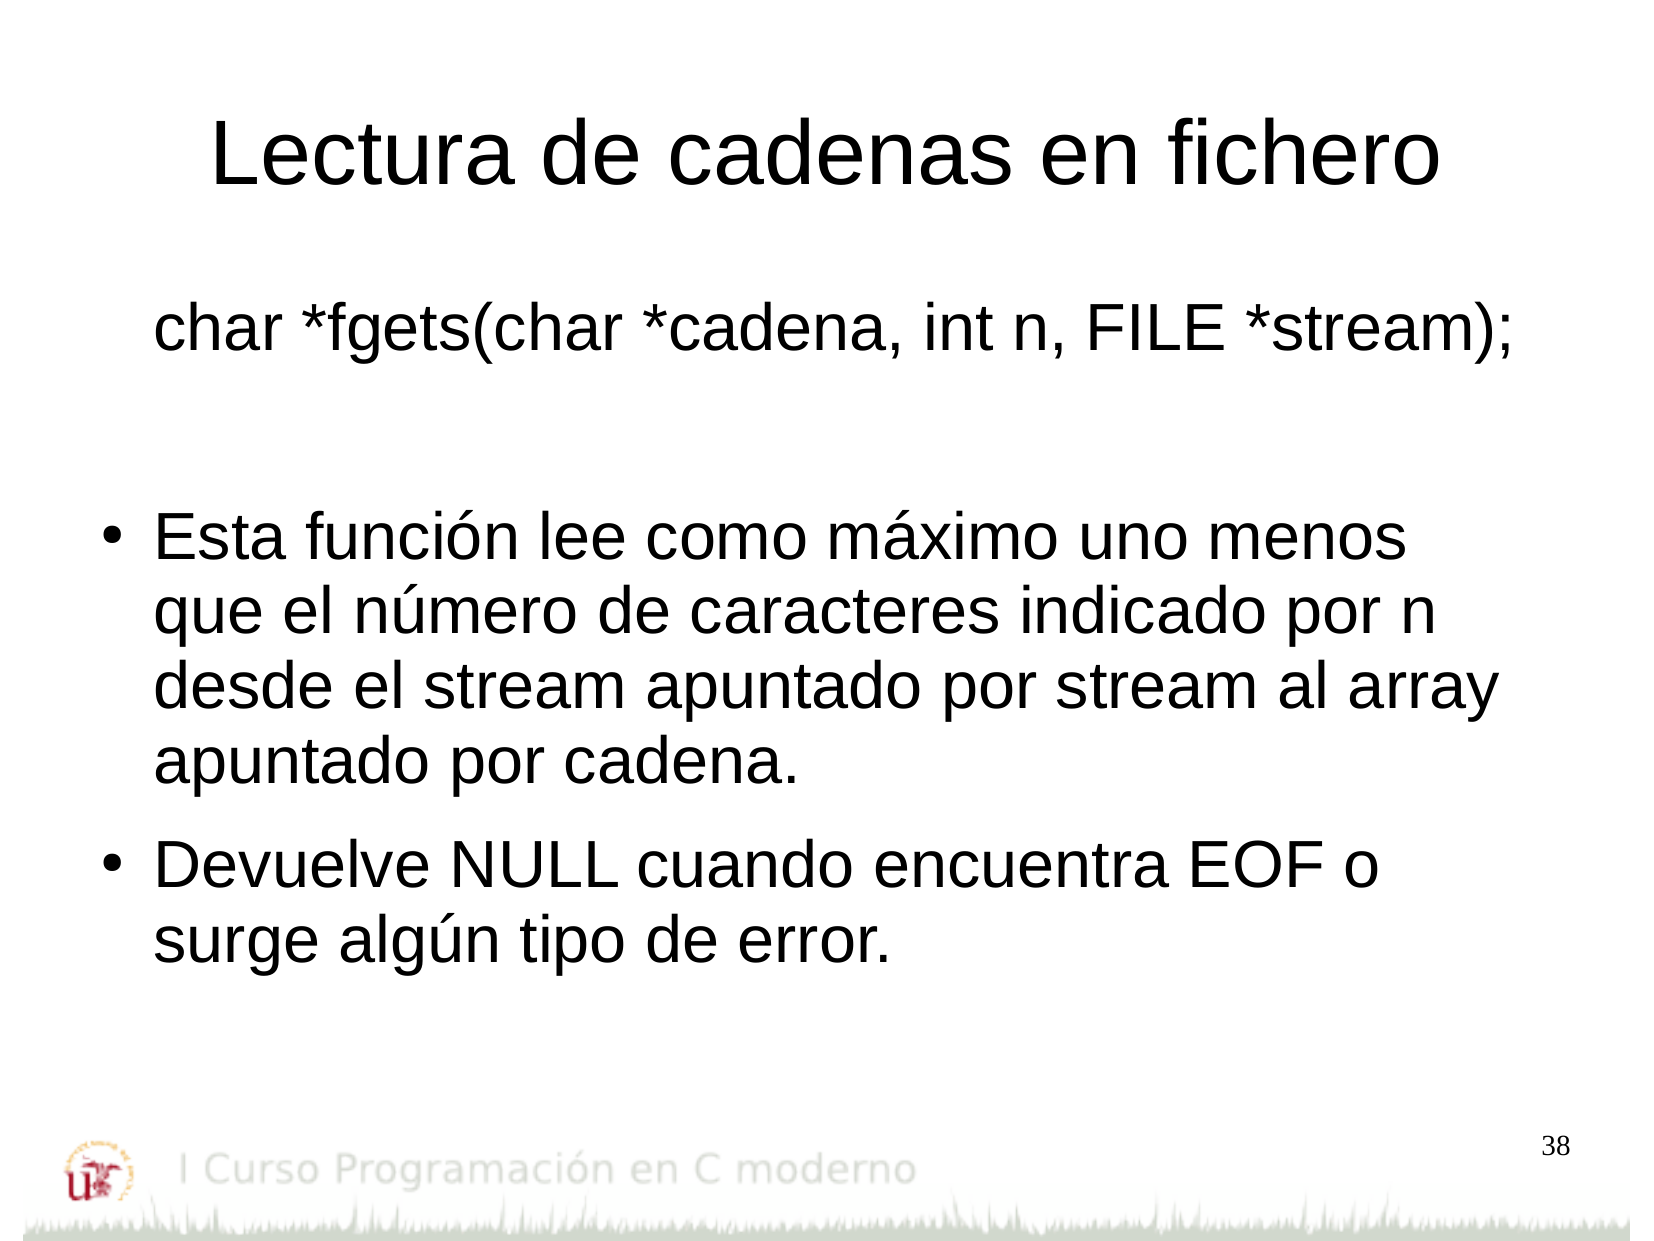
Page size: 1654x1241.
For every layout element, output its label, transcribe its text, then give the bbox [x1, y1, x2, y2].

list char *fgets(char *cadena, int n, FILE *stream); Esta función lee como máximo uno menos que el número de caracteres indicado por n desde el stream apuntado por stream al array apuntado por cadena. Devuelve NULL cuando encuentra EOF o surge algún tipo de error. [82, 290, 1538, 1010]
picture [23, 1136, 1630, 1241]
title Lectura de cadenas en fichero [82, 49, 1571, 257]
